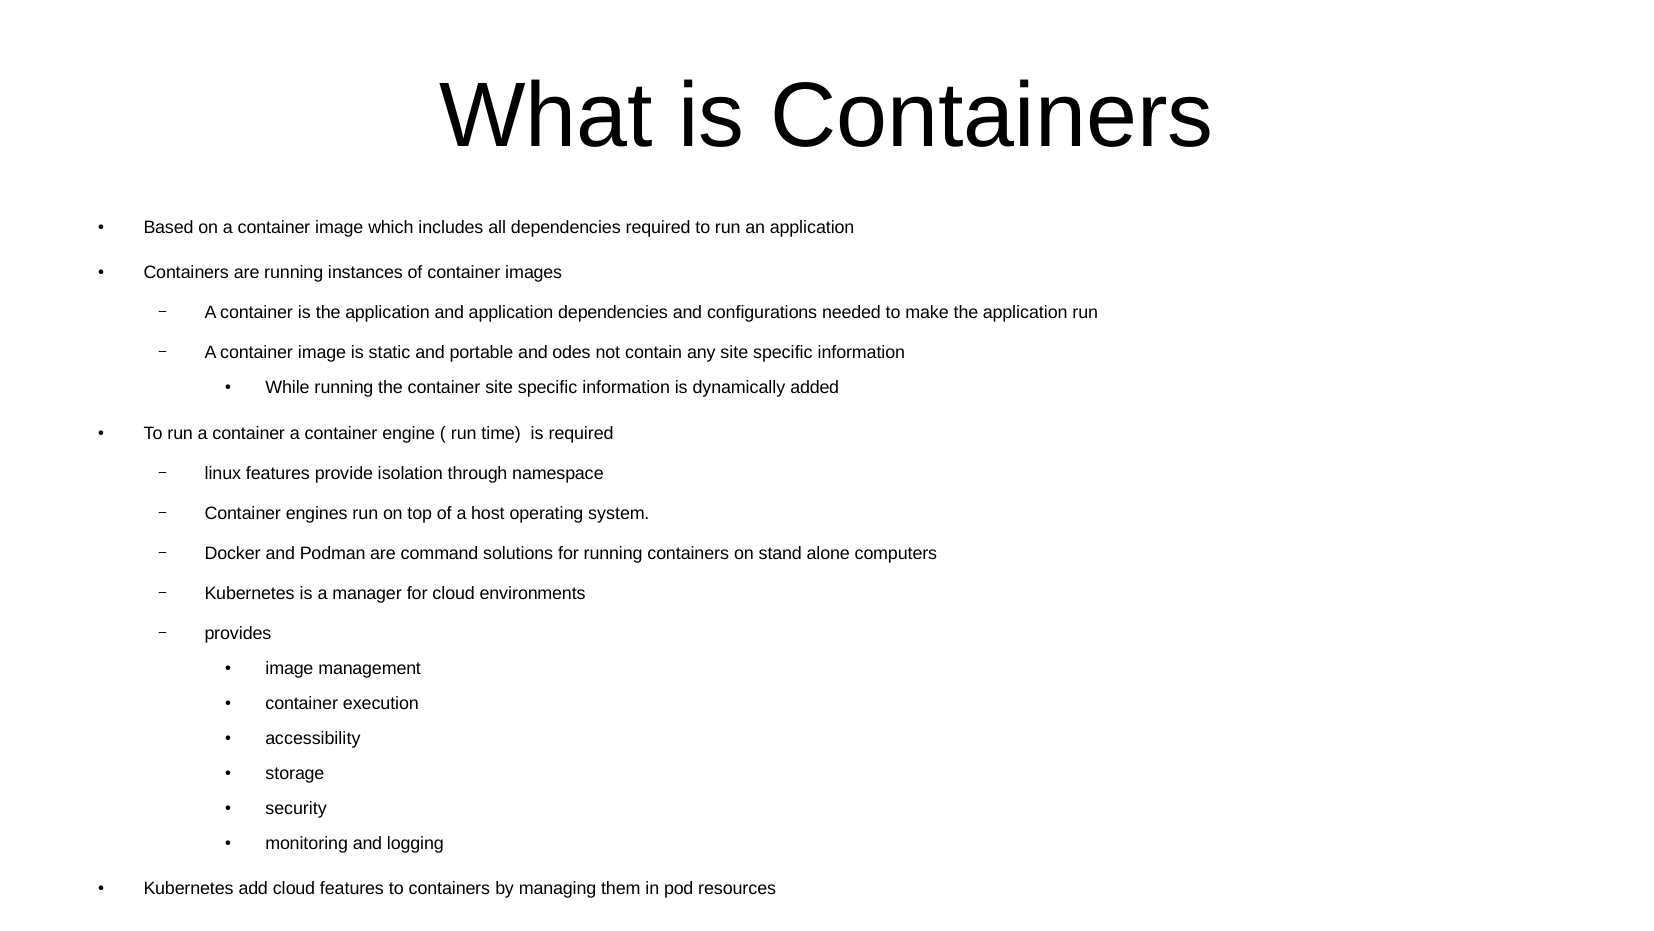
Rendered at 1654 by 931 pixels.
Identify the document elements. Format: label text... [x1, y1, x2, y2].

title What is Containers [82, 37, 1571, 193]
list Based on a container image which includes all dependencies required to run an application Containers are running instances of container images A container is the application and application dependencies and configurations needed to make the application run A container image is static and portable and odes not contain any site specific information While running the container site specific information is dynamically added To run a container a container engine ( run time) is required linux features provide isolation through namespace Container engines run on top of a host operating system. Docker and Podman are command solutions for running containers on stand alone computers Kubernetes is a manager for cloud environments provides image management container execution accessibility storage security monitoring and logging Kubernetes add cloud features to containers by managing them in pod resources [82, 217, 1613, 901]
